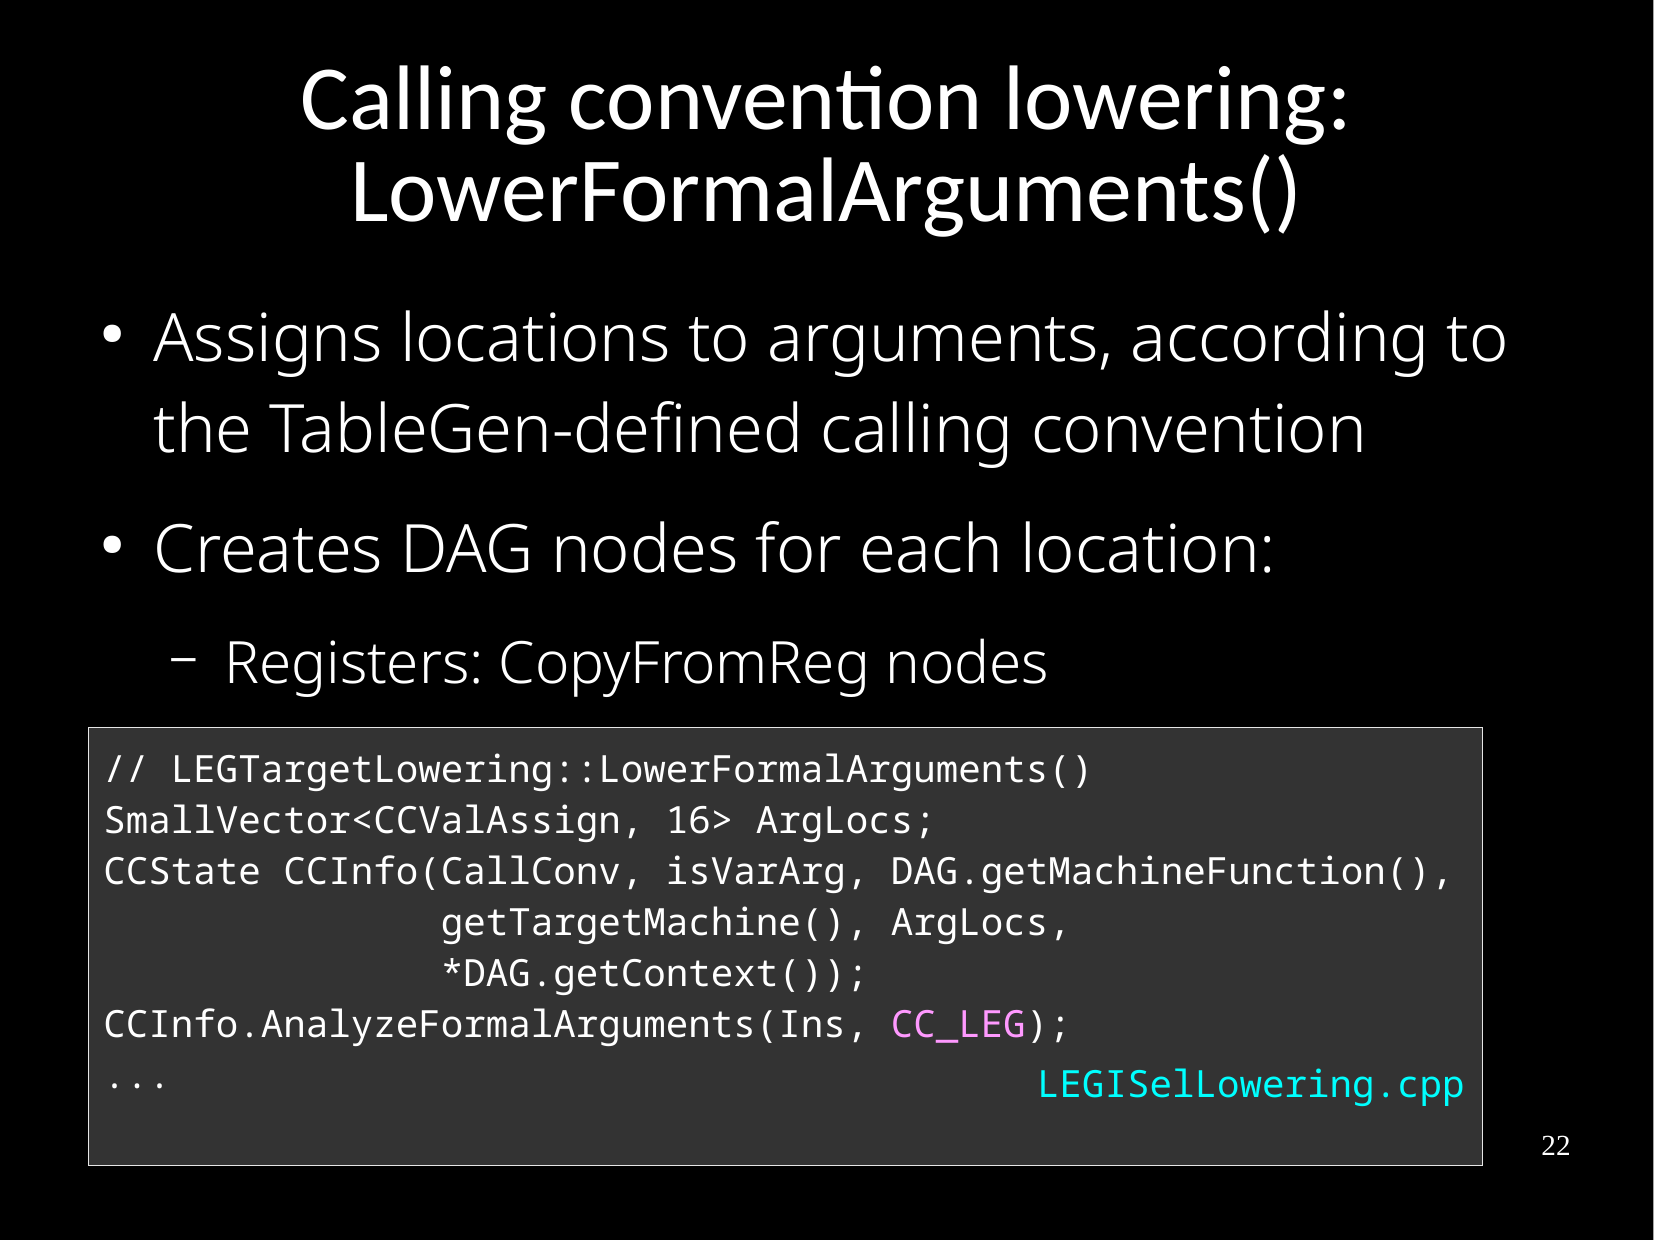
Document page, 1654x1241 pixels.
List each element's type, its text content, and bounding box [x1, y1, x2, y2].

title Calling convention lowering: LowerFormalArguments() [82, 49, 1571, 257]
text_box LEGISelLowering.cpp [909, 1057, 1477, 1102]
text_box // LEGTargetLowering::LowerFormalArguments() SmallVector<CCValAssign, 16> ArgLocs; CCState CCInfo(CallConv, isVarArg, DAG.getMachineFunction(), getTargetMachine(), ArgLocs, *DAG.getContext()); CCInfo.AnalyzeFormalArguments(Ins, CC_LEG); ... [88, 727, 1483, 1110]
list Assigns locations to arguments, according to the TableGen-defined calling convention Creates DAG nodes for each location: Registers: CopyFromReg nodes Stack: frame indices and stack loads [82, 290, 1607, 827]
